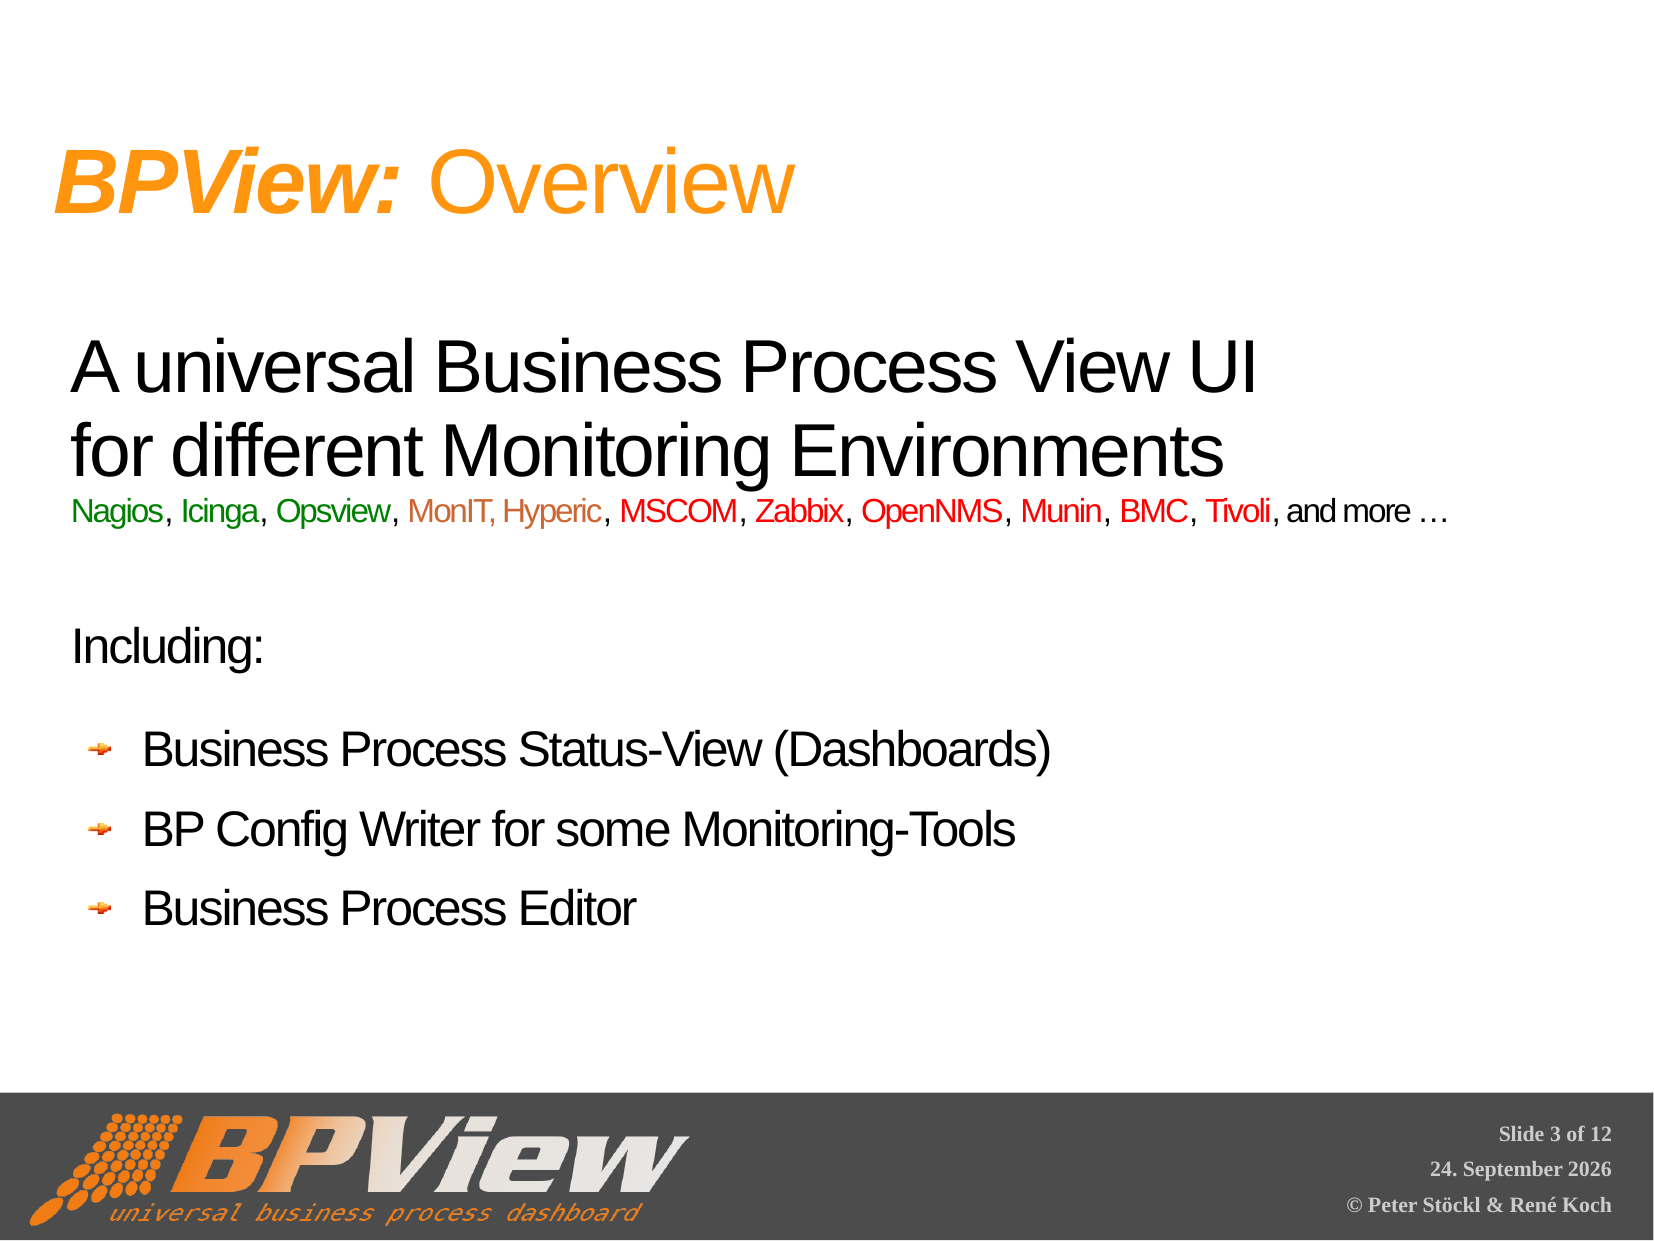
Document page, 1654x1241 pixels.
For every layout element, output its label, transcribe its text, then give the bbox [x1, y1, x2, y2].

title BPView: Overview [53, 130, 1211, 233]
list A universal Business Process View UI for different Monitoring Environments Nagios, Icinga, Opsview, MonIT, Hyperic, MSCOM, Zabbix, OpenNMS, Munin, BMC, Tivoli, and more … Including: Business Process Status-View (Dashboards) BP Config Writer for some Monitoring-Tools Business Process Editor [0, 324, 1565, 1074]
picture [29, 1113, 709, 1229]
